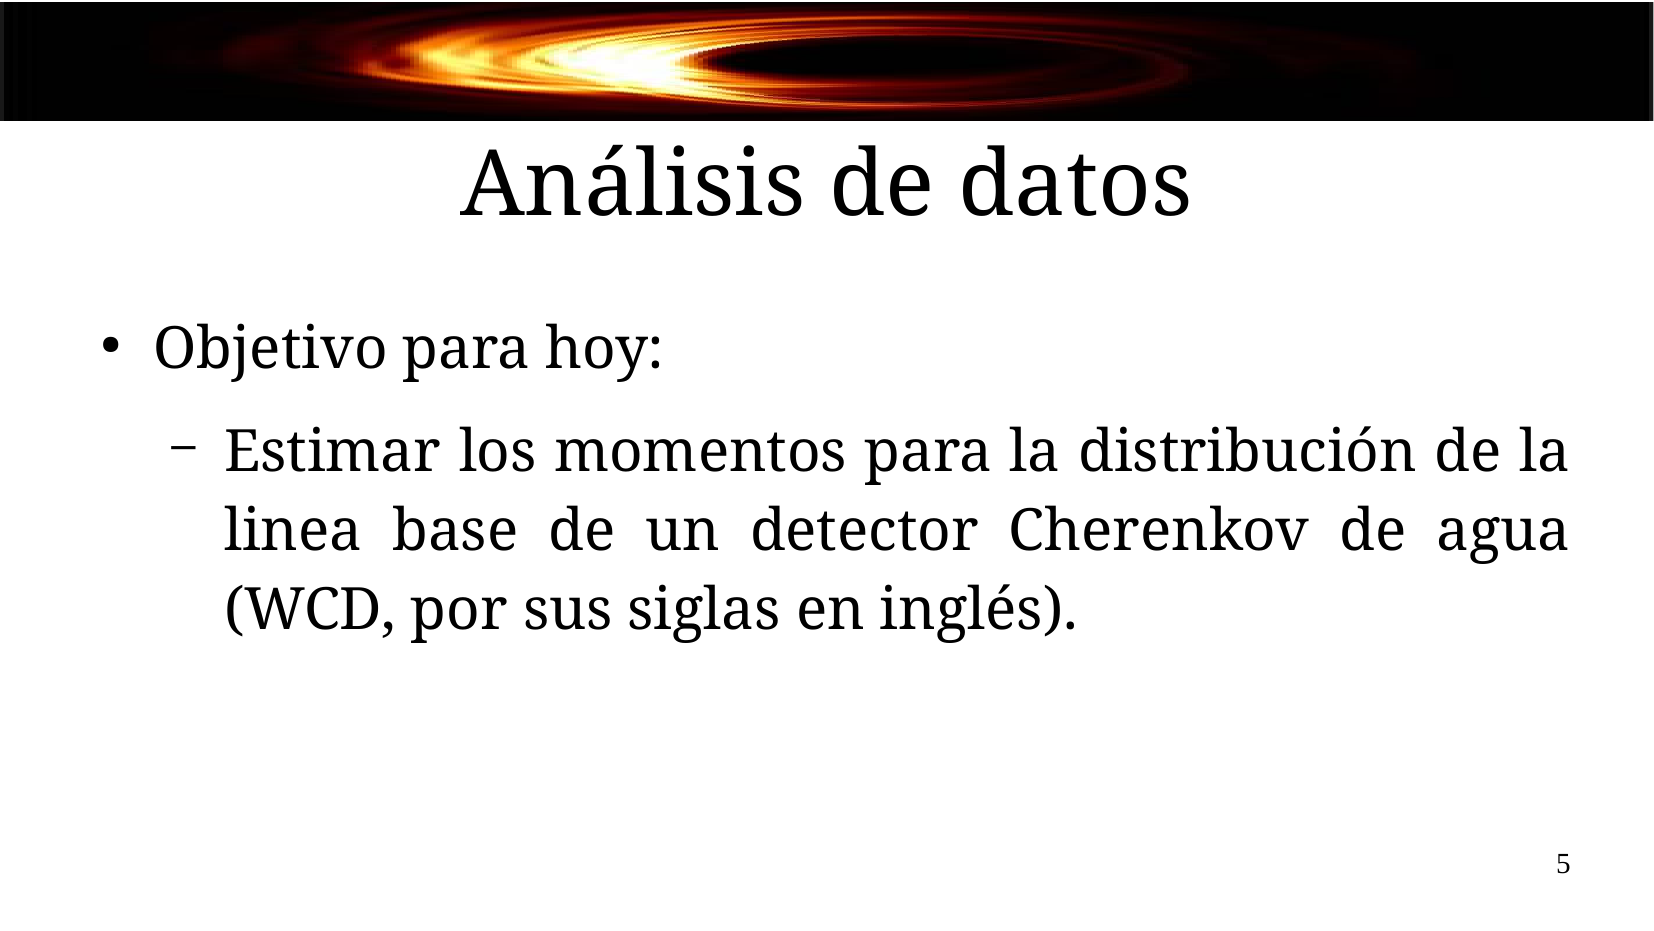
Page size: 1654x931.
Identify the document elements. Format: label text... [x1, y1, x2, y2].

picture [0, 2, 1654, 121]
list Objetivo para hoy: Estimar los momentos para la distribución de la linea base de un detector Cherenkov de agua (WCD, por sus siglas en inglés). [82, 306, 1571, 871]
title Análisis de datos [82, 121, 1571, 258]
